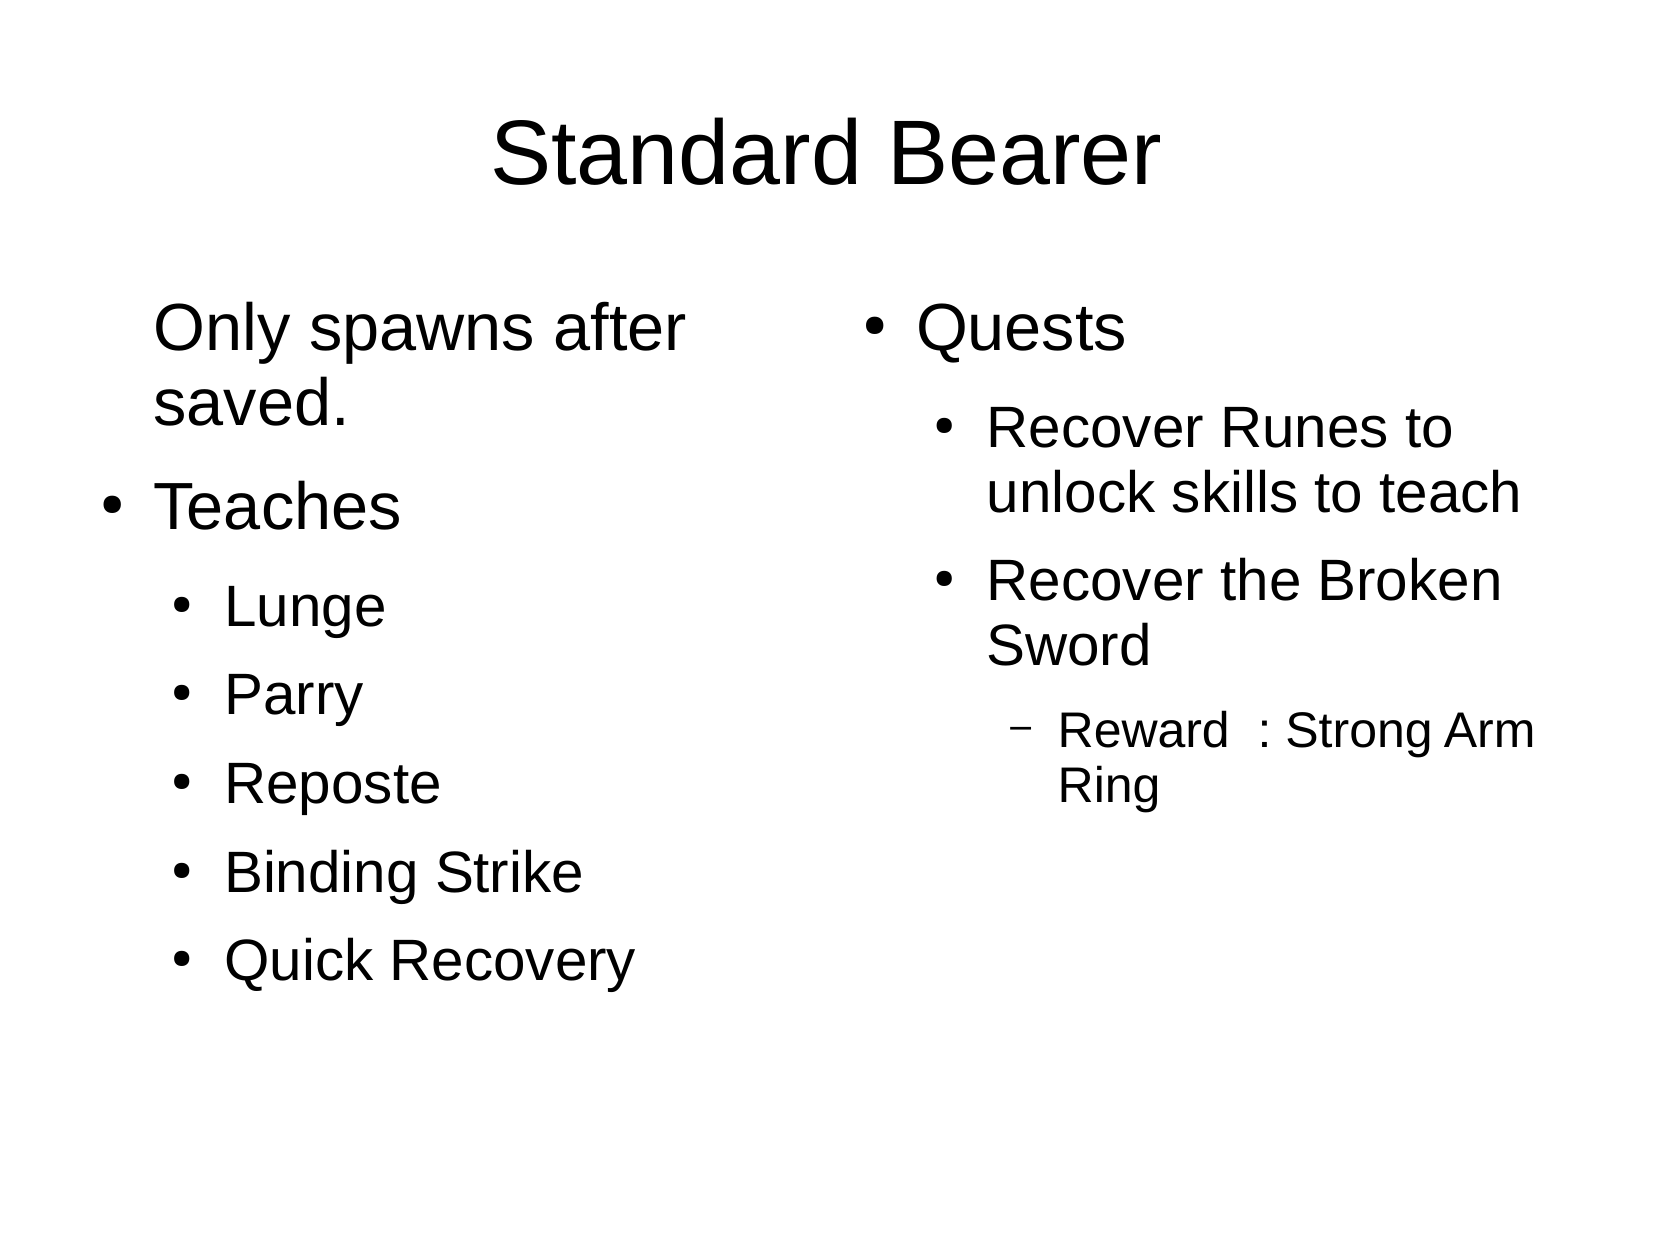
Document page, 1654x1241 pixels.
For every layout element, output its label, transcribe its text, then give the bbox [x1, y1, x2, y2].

title Standard Bearer [82, 56, 1571, 250]
list Quests Recover Runes to unlock skills to teach Recover the Broken Sword Reward : Strong Arm Ring [845, 290, 1572, 1109]
list Only spawns after saved. Teaches Lunge Parry Reposte Binding Strike Quick Recovery [82, 290, 809, 1109]
